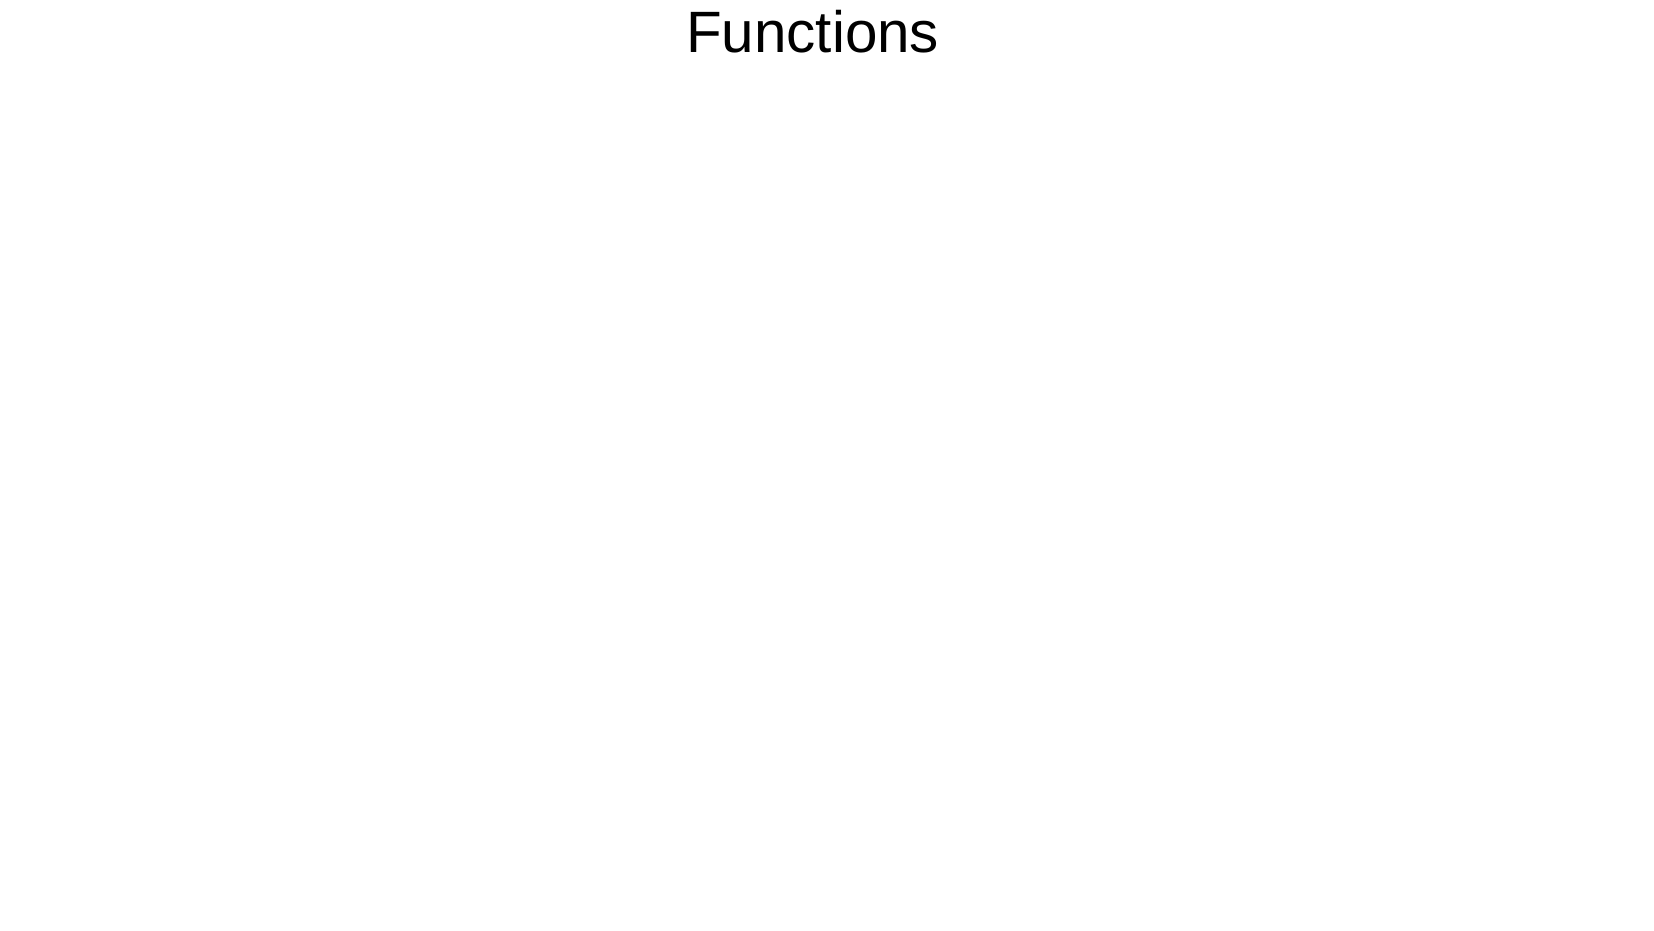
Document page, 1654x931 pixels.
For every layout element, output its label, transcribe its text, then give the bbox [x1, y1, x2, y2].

title Functions [76, 0, 1565, 66]
